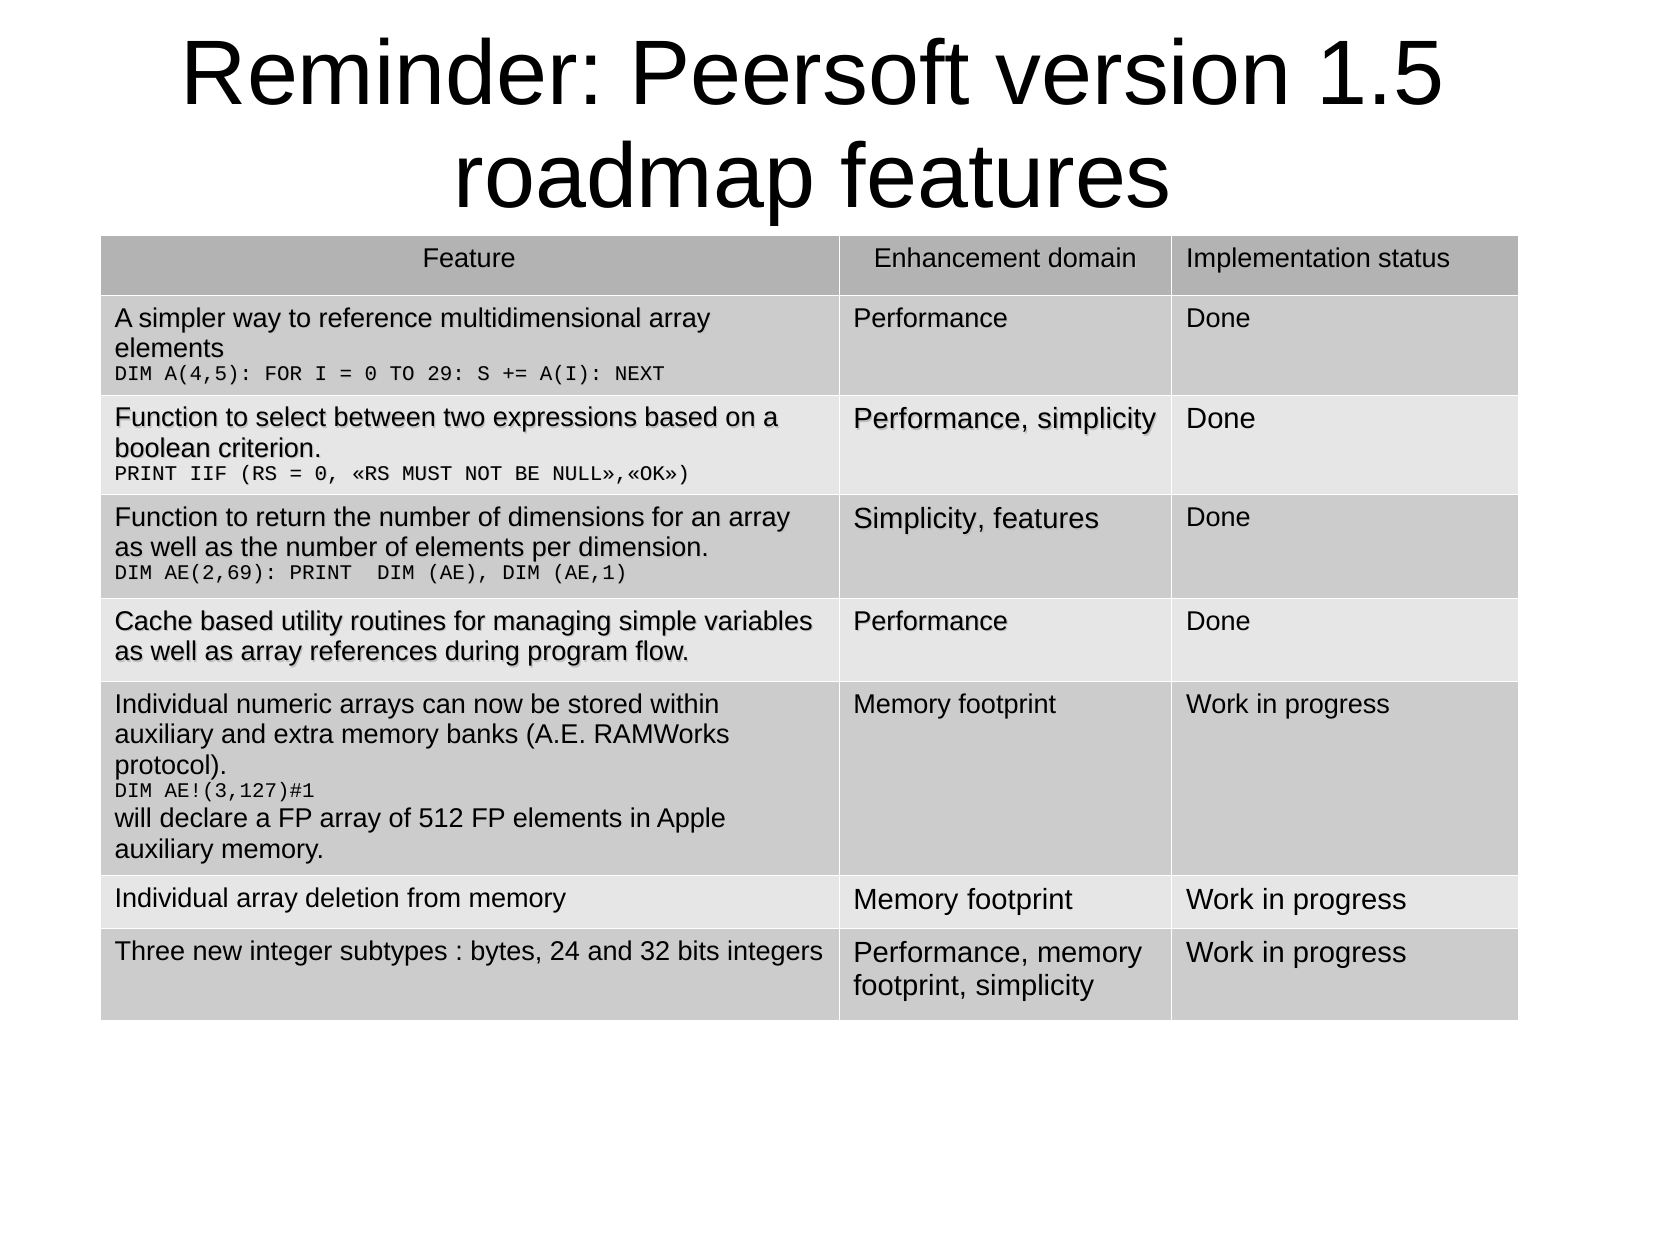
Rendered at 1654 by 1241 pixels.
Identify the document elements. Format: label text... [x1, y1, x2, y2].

table_cell Done [1172, 396, 1518, 494]
table_cell Individual numeric arrays can now be stored within auxiliary and extra memory banks (A.E. RAMWorks protocol). DIM AE!(3,127)#1 will declare a FP array of 512 FP elements in Apple auxiliary memory. [101, 682, 839, 875]
table_cell Function to select between two expressions based on a boolean criterion. PRINT IIF (RS = 0, «RS MUST NOT BE NULL»,«OK») [101, 396, 839, 494]
table_cell Performance, memory footprint, simplicity [840, 929, 1171, 1020]
table_header Feature [101, 236, 839, 295]
table_cell Performance [840, 296, 1171, 395]
table_cell Performance [840, 599, 1171, 681]
title Reminder: Peersoft version 1.5 roadmap features [69, 21, 1558, 227]
table_cell A simpler way to reference multidimensional array elements DIM A(4,5): FOR I = 0 TO 29: S += A(I): NEXT [101, 296, 839, 395]
table_cell Three new integer subtypes : bytes, 24 and 32 bits integers [101, 929, 839, 1020]
table_cell Individual array deletion from memory [101, 876, 839, 928]
table_cell Work in progress [1172, 929, 1518, 1020]
table_cell Done [1172, 599, 1518, 681]
table_cell Performance, simplicity [840, 396, 1171, 494]
table_cell Done [1172, 296, 1518, 395]
table_cell Cache based utility routines for managing simple variables as well as array references during program flow. [101, 599, 839, 681]
table_cell Memory footprint [840, 876, 1171, 928]
table_cell Simplicity, features [840, 495, 1171, 598]
table_cell Work in progress [1172, 876, 1518, 928]
table_header Implementation status [1172, 236, 1518, 295]
table_cell Function to return the number of dimensions for an array as well as the number of elements per dimension. DIM AE(2,69): PRINT DIM (AE), DIM (AE,1) [101, 495, 839, 598]
table_header Enhancement domain [840, 236, 1171, 295]
table_cell Memory footprint [840, 682, 1171, 875]
table_cell Work in progress [1172, 682, 1518, 875]
table_cell Done [1172, 495, 1518, 598]
